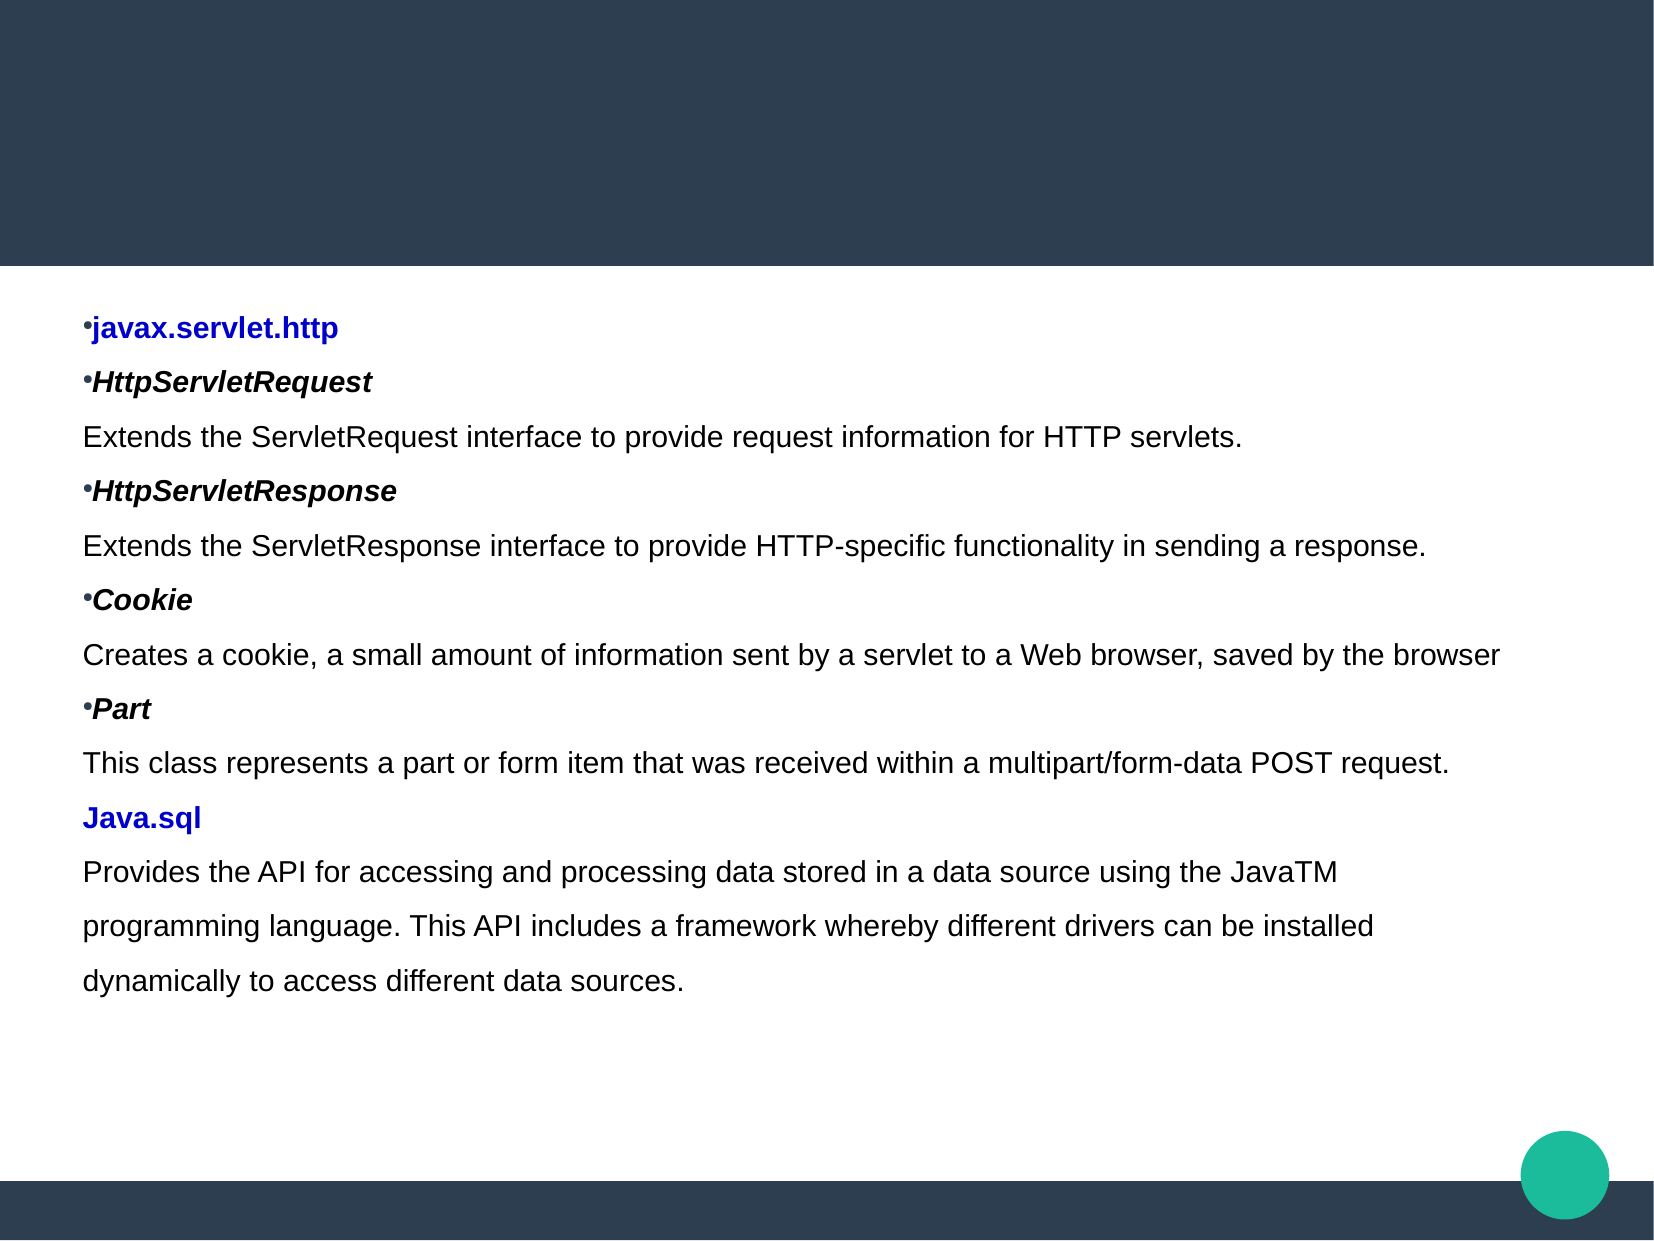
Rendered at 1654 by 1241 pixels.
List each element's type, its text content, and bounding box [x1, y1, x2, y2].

list javax.servlet.http HttpServletRequest Extends the ServletRequest interface to provide request information for HTTP servlets. HttpServletResponse Extends the ServletResponse interface to provide HTTP-specific functionality in sending a response. Cookie Creates a cookie, a small amount of information sent by a servlet to a Web browser, saved by the browser Part This class represents a part or form item that was received within a multipart/form-data POST request. Java.sql Provides the API for accessing and processing data stored in a data source using the JavaTM programming language. This API includes a framework whereby different drivers can be installed dynamically to access different data sources. [82, 290, 1571, 1010]
